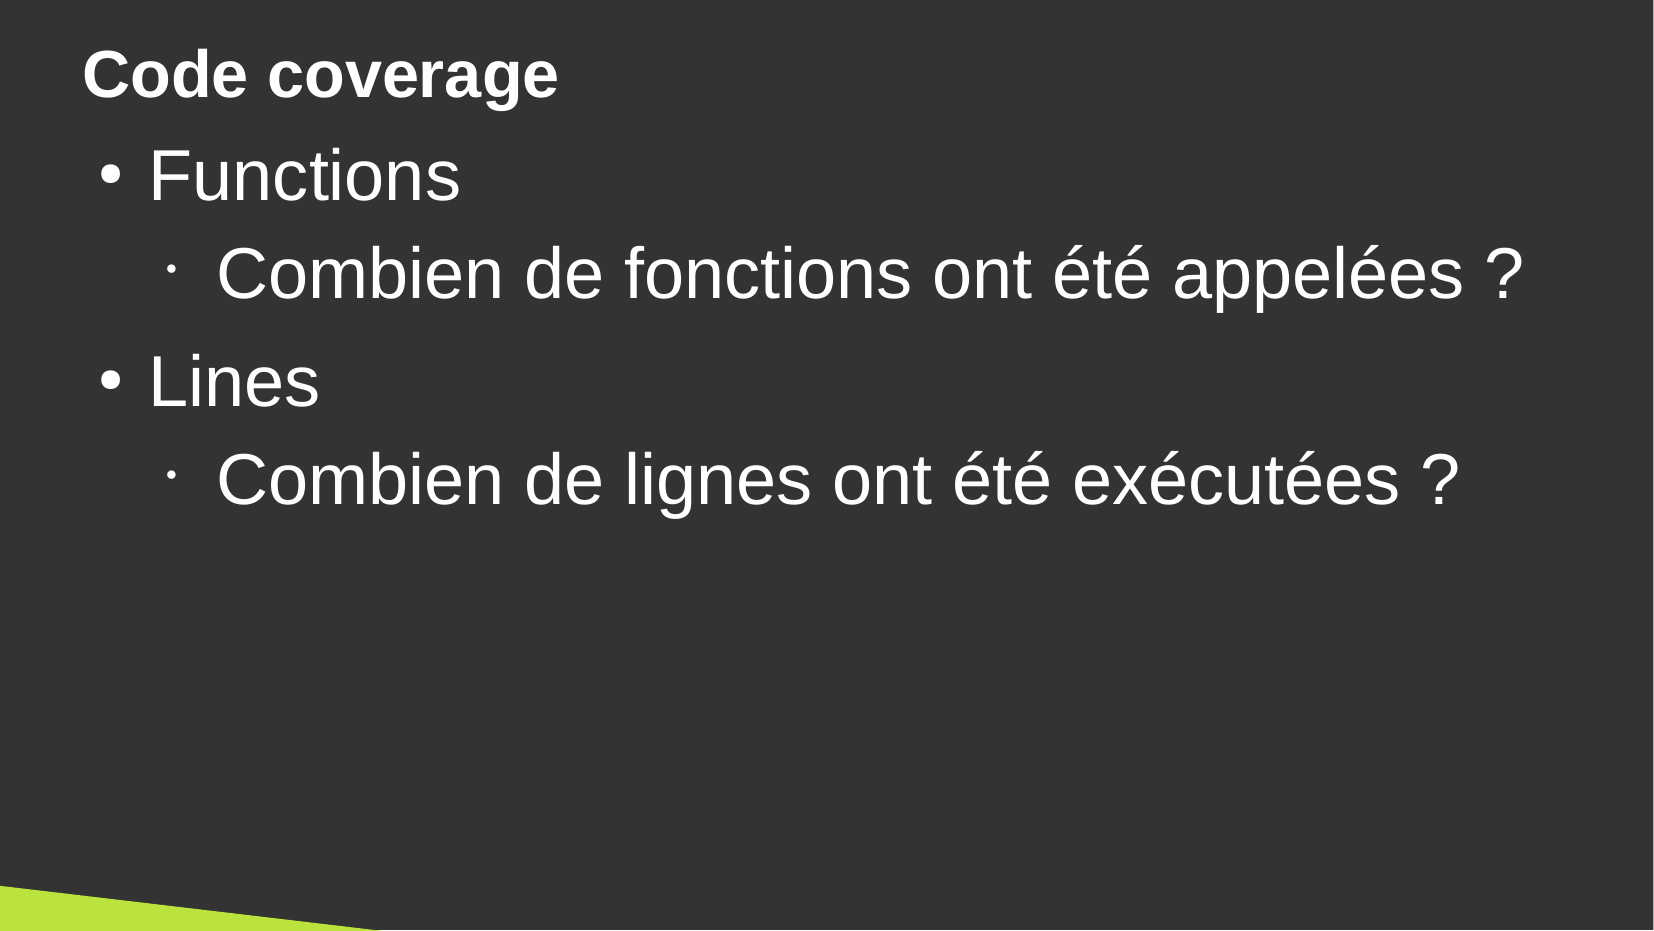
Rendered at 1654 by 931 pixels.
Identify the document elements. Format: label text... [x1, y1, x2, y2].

text_box [0, 885, 384, 931]
title Code coverage [82, 37, 1571, 112]
list Functions Combien de fonctions ont été appelées ? Lines Combien de lignes ont été exécutées ? [80, 135, 1619, 520]
